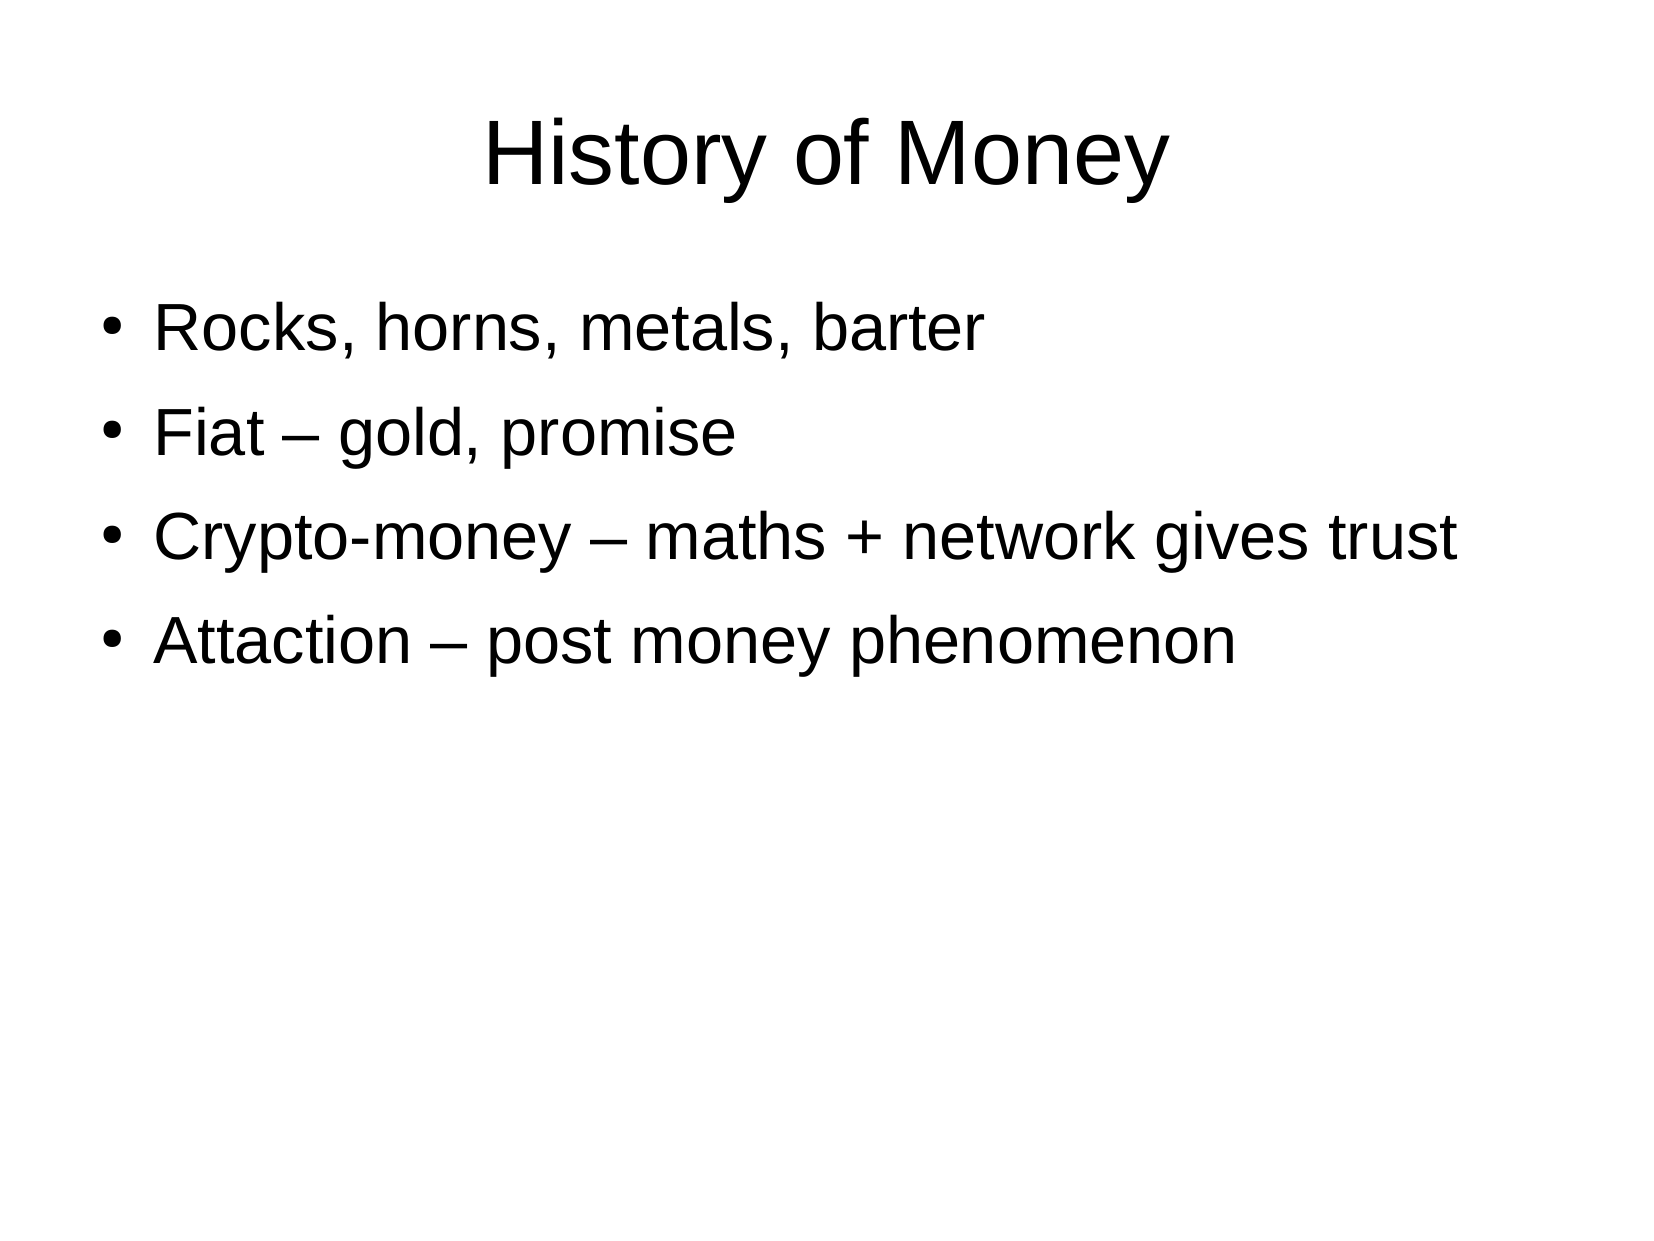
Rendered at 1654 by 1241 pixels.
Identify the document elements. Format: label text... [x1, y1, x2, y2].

list Rocks, horns, metals, barter Fiat – gold, promise Crypto-money – maths + network gives trust Attaction – post money phenomenon [82, 290, 1571, 1010]
title History of Money [82, 49, 1571, 257]
